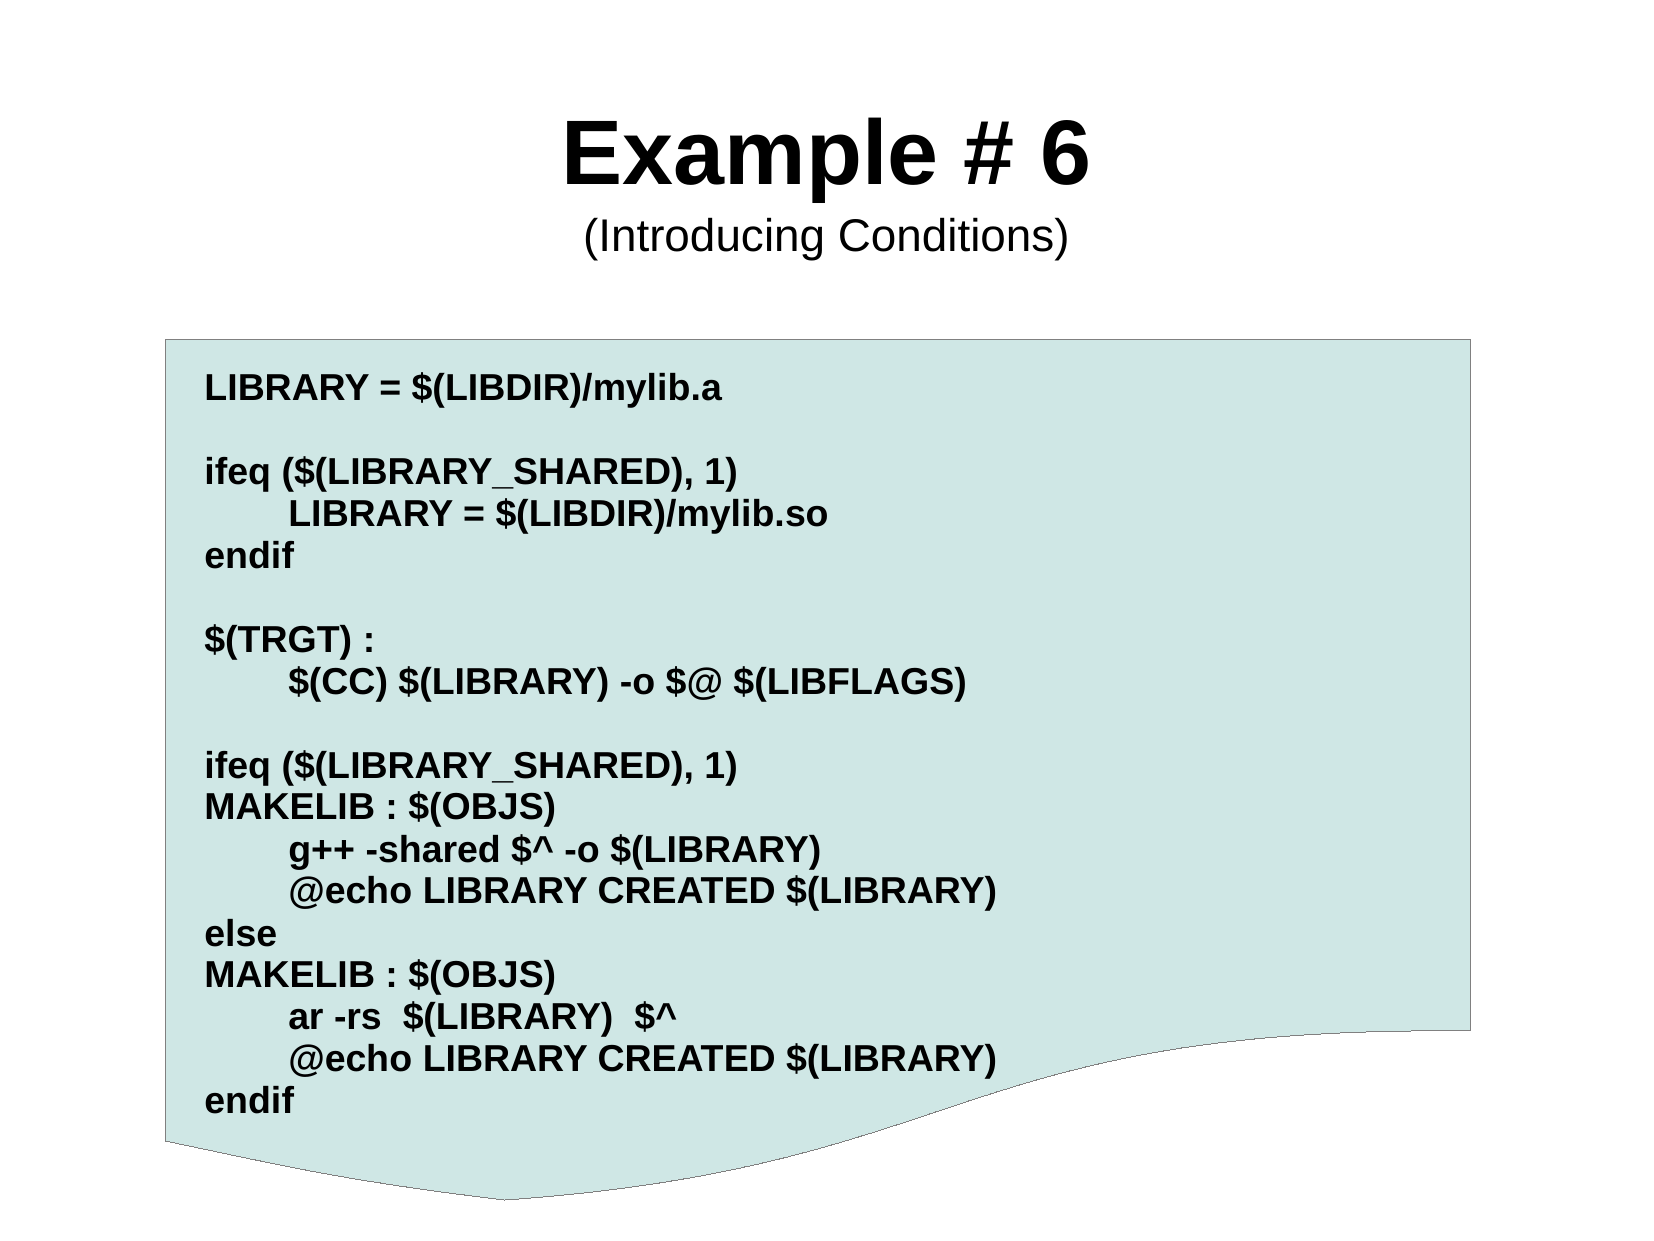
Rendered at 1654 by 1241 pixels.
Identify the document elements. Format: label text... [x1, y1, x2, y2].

title (Introducing Conditions) [82, 132, 1571, 340]
text_box [165, 339, 1471, 1201]
text_box LIBRARY = $(LIBDIR)/mylib.a ifeq ($(LIBRARY_SHARED), 1) LIBRARY = $(LIBDIR)/mylib.so endif $(TRGT) : $(CC) $(LIBRARY) -o $@ $(LIBFLAGS) ifeq ($(LIBRARY_SHARED), 1) MAKELIB : $(OBJS) g++ -shared $^ -o $(LIBRARY) @echo LIBRARY CREATED $(LIBRARY) else MAKELIB : $(OBJS) ar -rs $(LIBRARY) $^ @echo LIBRARY CREATED $(LIBRARY) endif [189, 358, 1225, 1130]
title Example # 6 [82, 49, 1571, 132]
